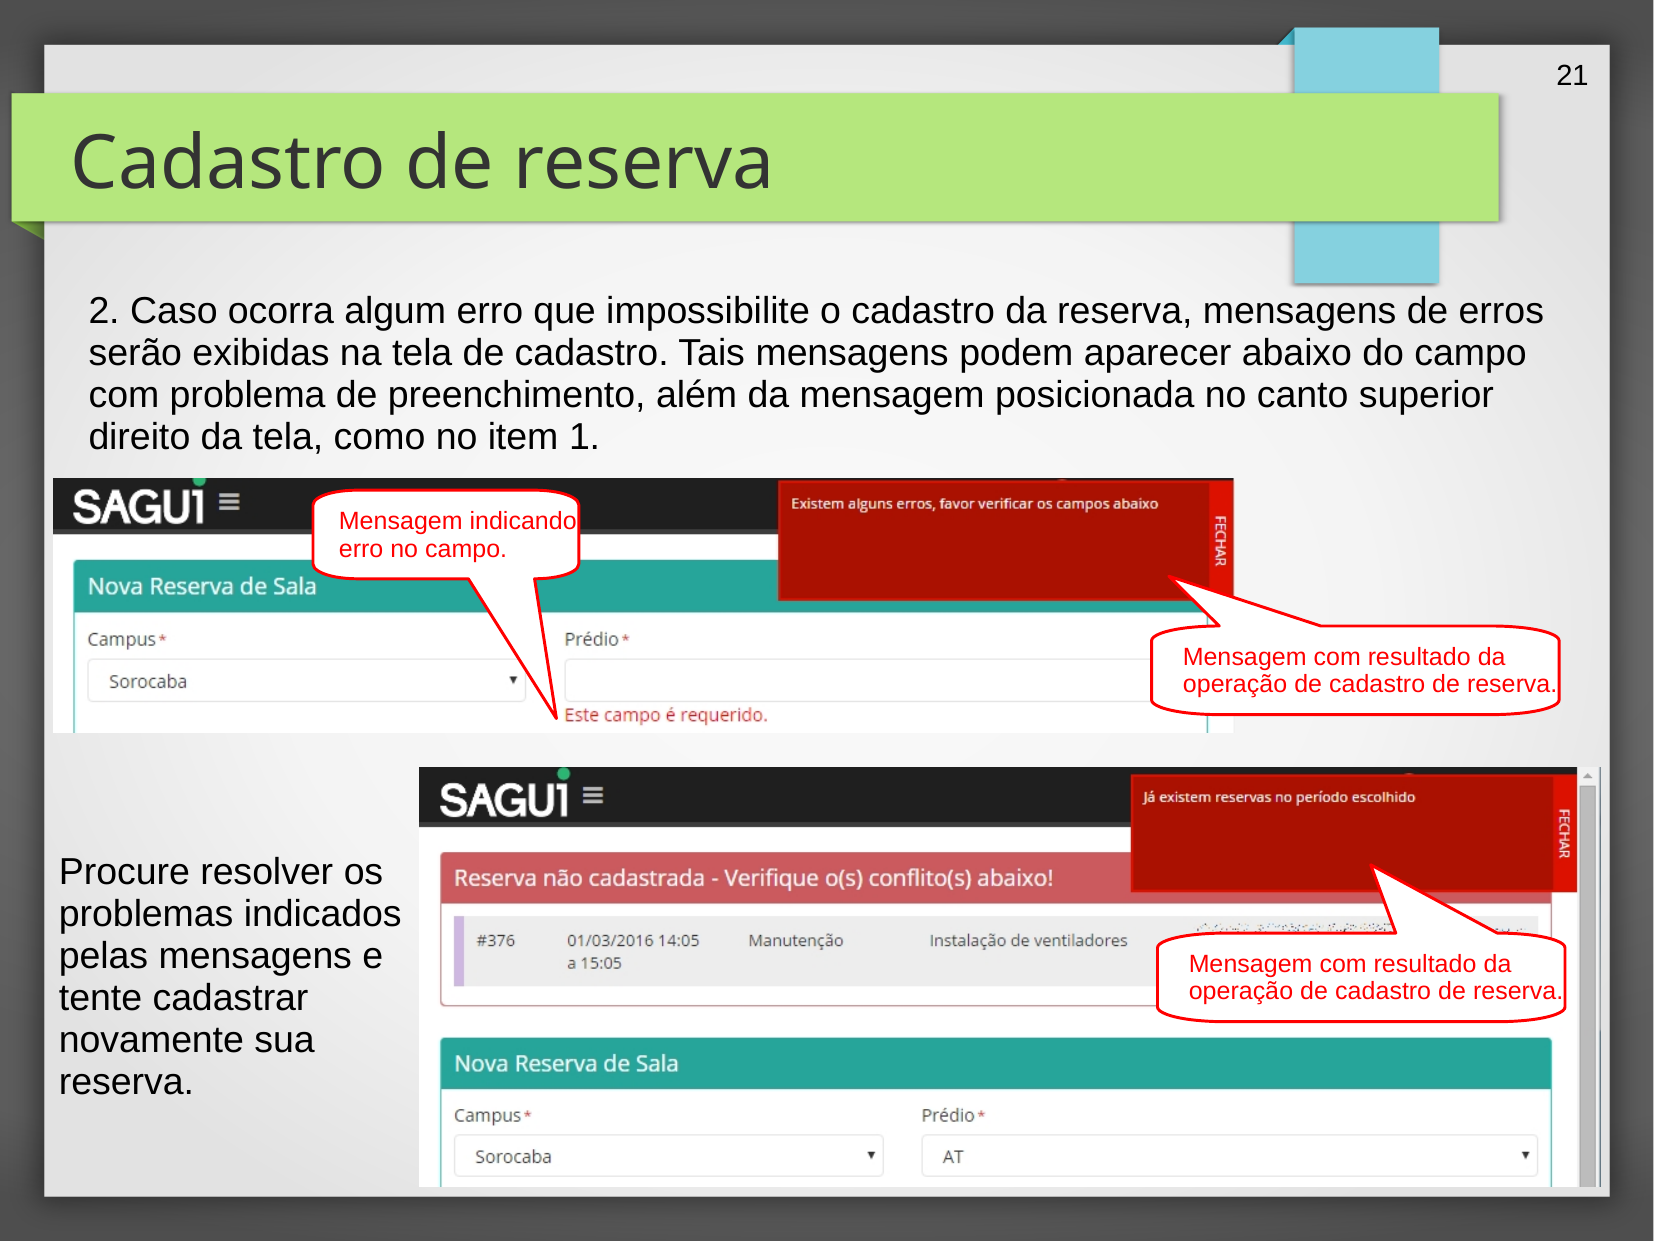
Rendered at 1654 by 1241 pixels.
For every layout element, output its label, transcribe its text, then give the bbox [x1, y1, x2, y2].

list Procure resolver os problemas indicados pelas mensagens e tente cadastrar novamente sua reserva. [59, 850, 414, 1111]
text_box Mensagem indicando erro no campo. [312, 490, 579, 719]
text_box Mensagem com resultado da operação de cadastro de reserva. [1157, 864, 1566, 1022]
picture [0, 0, 1654, 1241]
title Cadastro de reserva [70, 106, 1229, 213]
text_box Mensagem com resultado da operação de cadastro de reserva. [1151, 576, 1560, 715]
list 2. Caso ocorra algum erro que impossibilite o cadastro da reserva, mensagens de erros serão exibidas na tela de cadastro. Tais mensagens podem aparecer abaixo do campo com problema de preenchimento, além da mensagem posicionada no canto superior direito da tela, como no item 1. [88, 289, 1554, 514]
